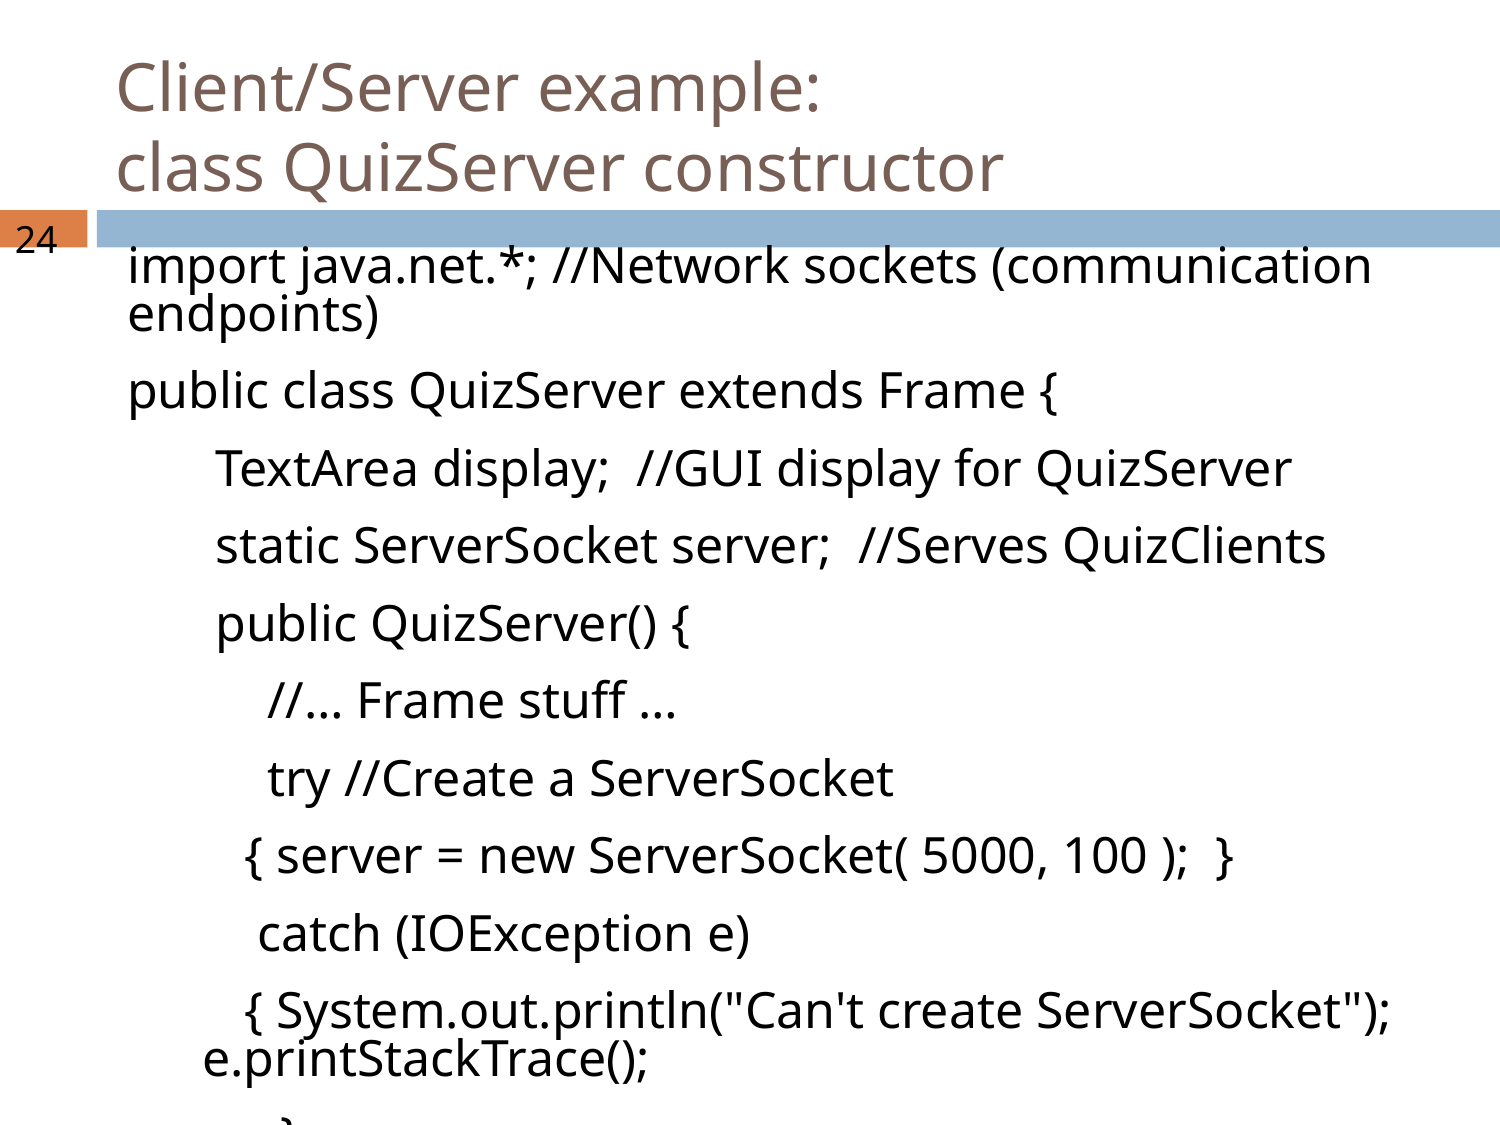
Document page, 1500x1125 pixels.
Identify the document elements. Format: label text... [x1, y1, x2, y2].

title Client/Server example: class QuizServer constructor [100, 37, 1438, 200]
slide_number <number> [0, 208, 88, 249]
list import java.net.*; //Network sockets (communication endpoints) public class QuizServer extends Frame { TextArea display; //GUI display for QuizServer static ServerSocket server; //Serves QuizClients public QuizServer() { //… Frame stuff … try //Create a ServerSocket { server = new ServerSocket( 5000, 100 ); } catch (IOException e) { System.out.println("Can't create ServerSocket"); e.printStackTrace(); } } } [112, 237, 1475, 1125]
